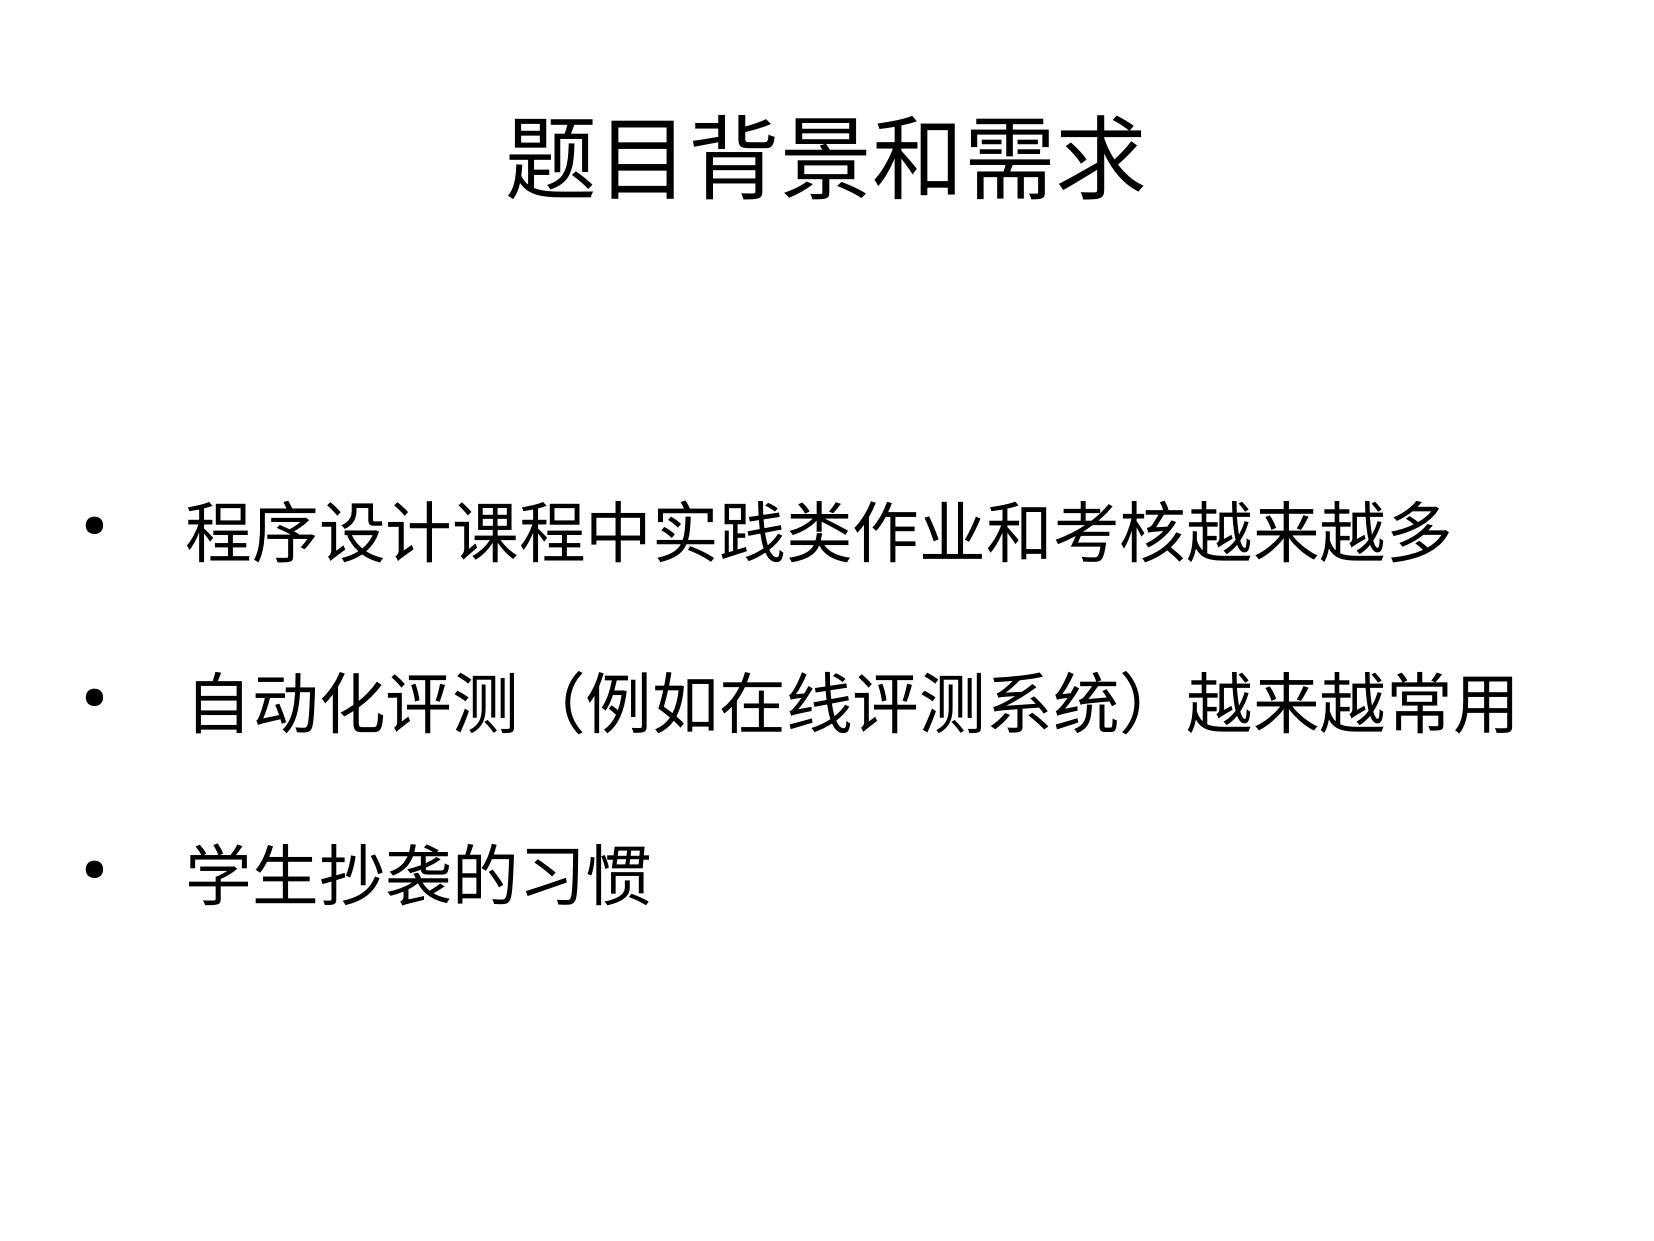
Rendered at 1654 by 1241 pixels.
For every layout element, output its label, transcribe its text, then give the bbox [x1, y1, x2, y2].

title 题目背景和需求 [82, 49, 1571, 257]
subtitle 程序设计课程中实践类作业和考核越来越多 自动化评测（例如在线评测系统）越来越常用 学生抄袭的习惯 [82, 290, 1571, 1109]
